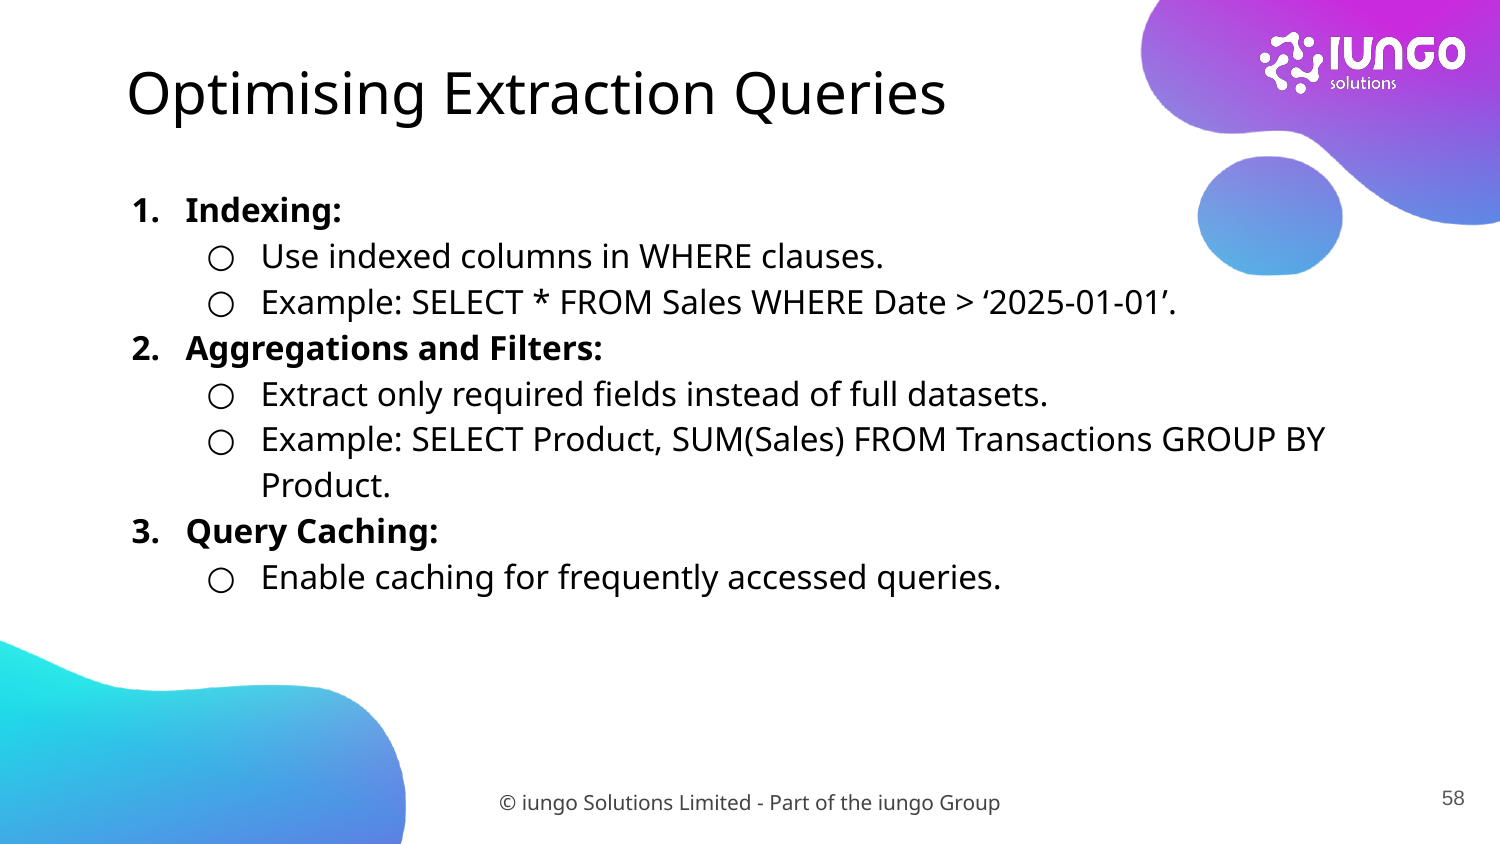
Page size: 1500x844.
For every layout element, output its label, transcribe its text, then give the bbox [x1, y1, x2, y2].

title Optimising Extraction Queries [95, 30, 1087, 125]
list Indexing: Use indexed columns in WHERE clauses. Example: SELECT * FROM Sales WHERE Date > ‘2025-01-01’. Aggregations and Filters: Extract only required fields instead of full datasets. Example: SELECT Product, SUM(Sales) FROM Transactions GROUP BY Product. Query Caching: Enable caching for frequently accessed queries. [95, 168, 1390, 652]
picture [0, 0, 1500, 844]
slide_number <number> [1389, 764, 1480, 830]
